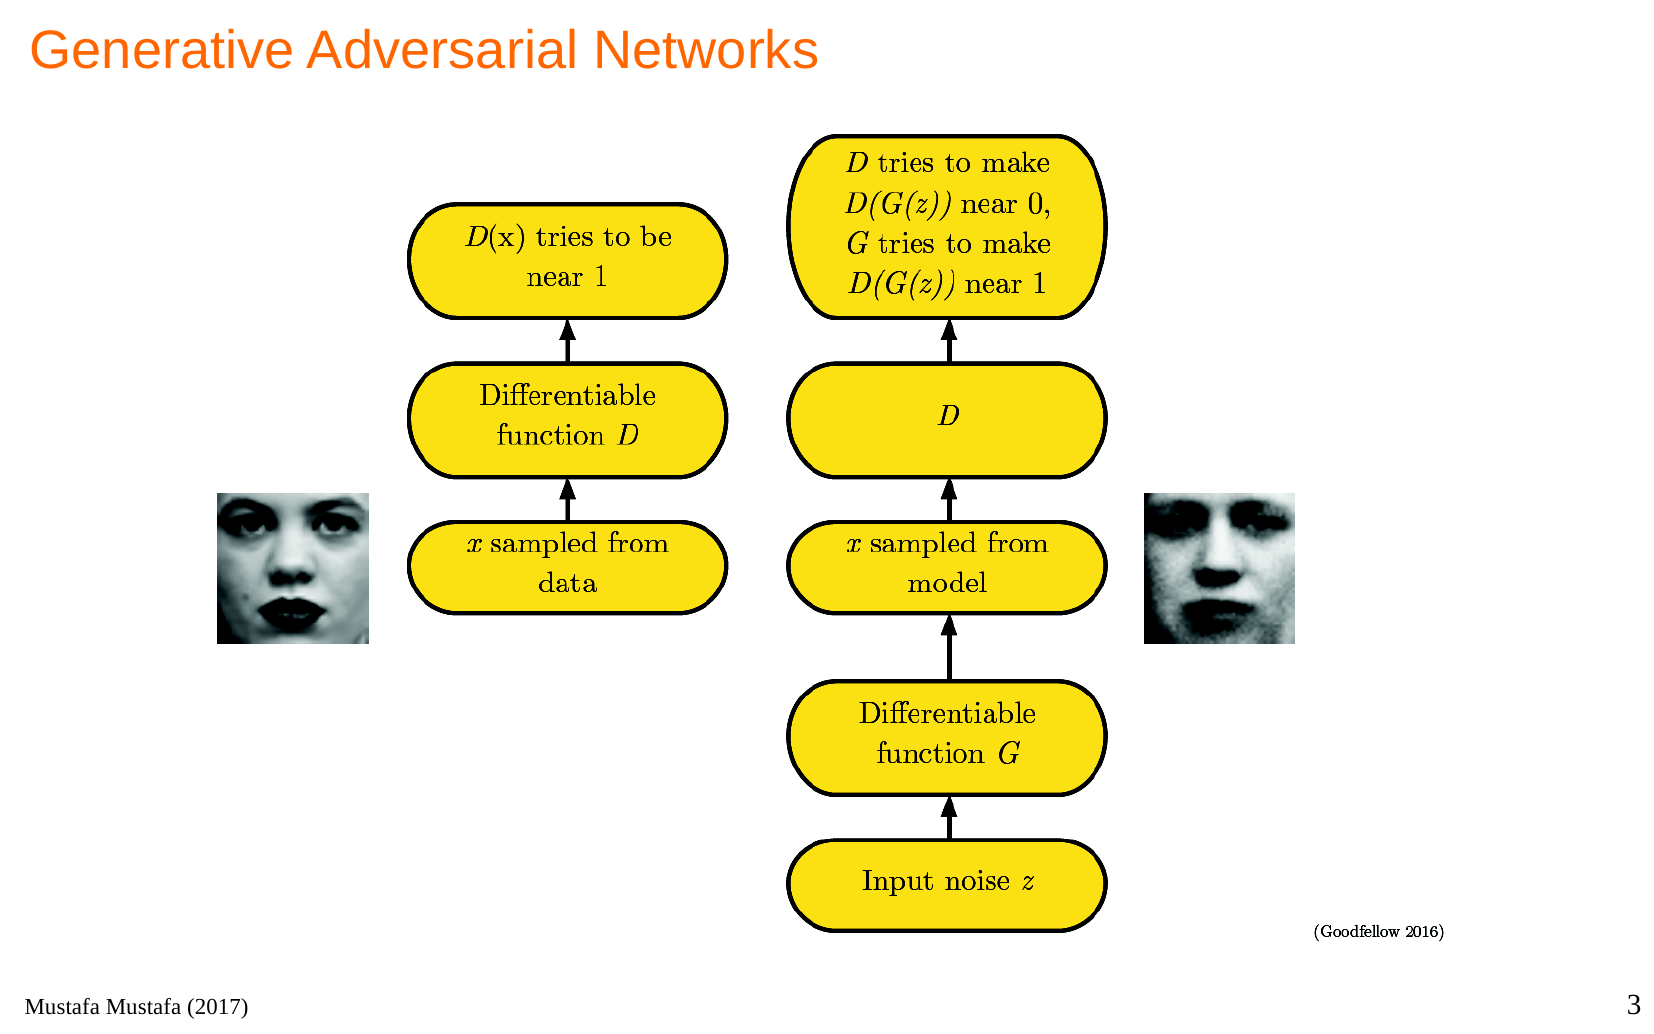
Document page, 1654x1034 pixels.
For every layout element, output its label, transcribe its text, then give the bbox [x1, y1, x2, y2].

picture [178, 121, 1447, 947]
title Generative Adversarial Networks [29, 17, 1621, 82]
